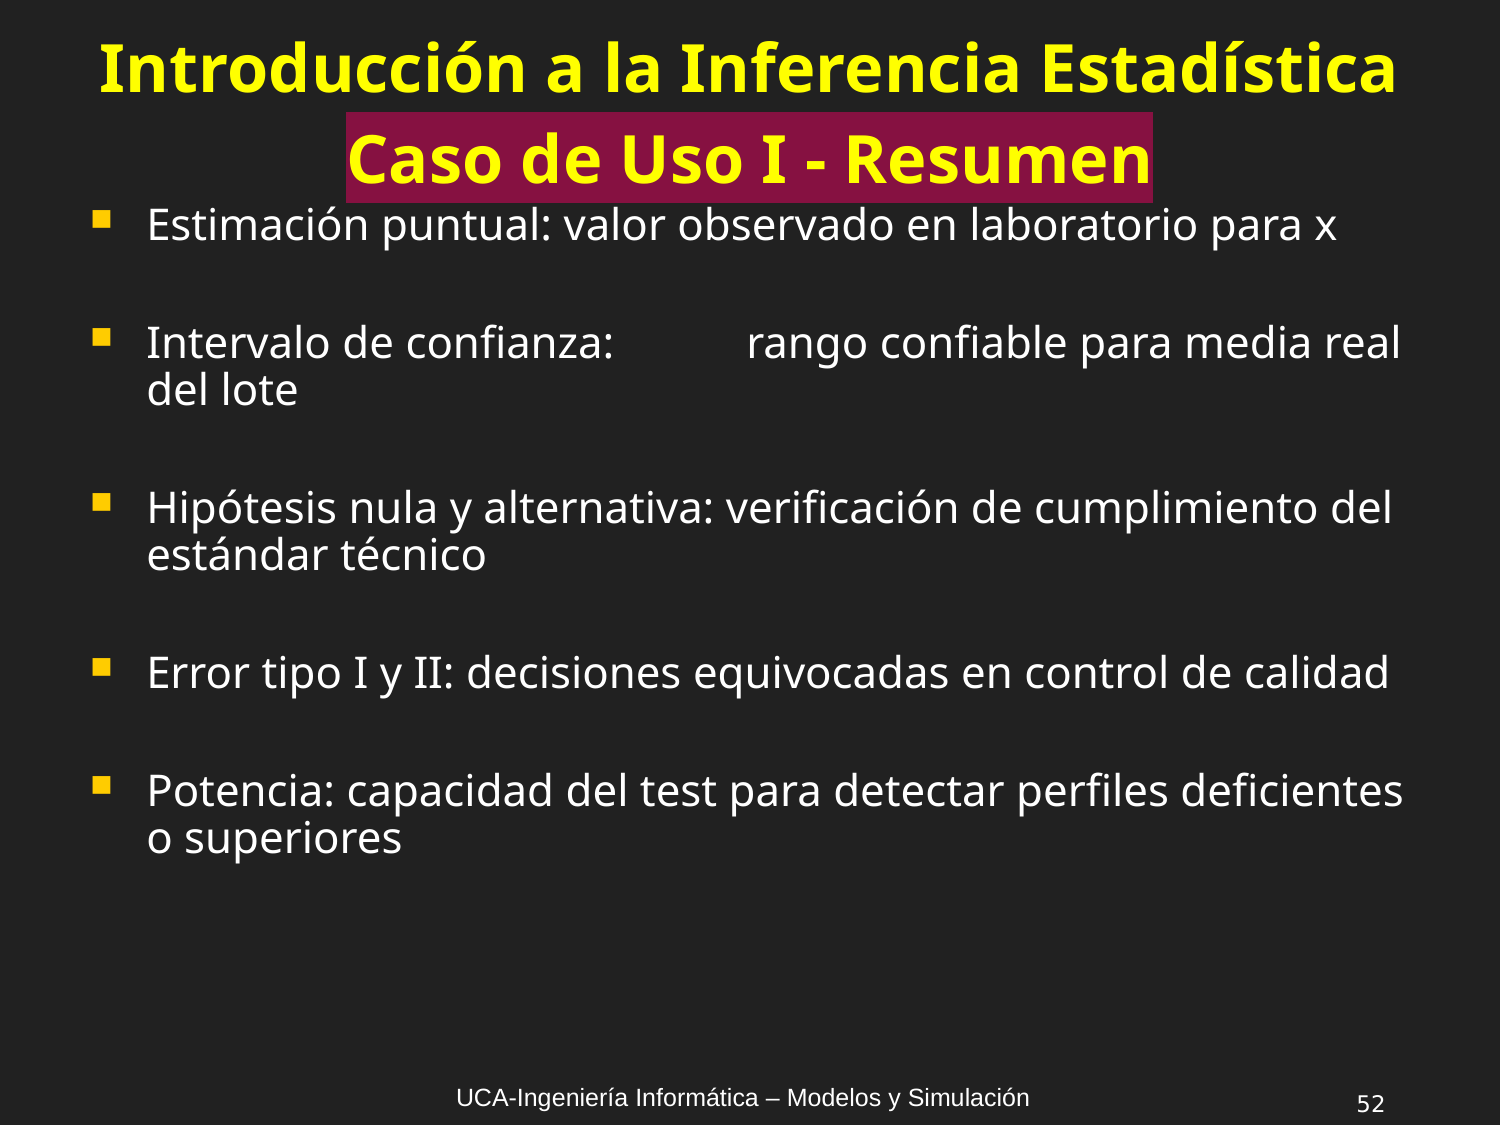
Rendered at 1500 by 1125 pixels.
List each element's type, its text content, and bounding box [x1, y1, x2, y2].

title Introducción a la Inferencia Estadística Caso de Uso I - Resumen [75, 37, 1426, 188]
list Estimación puntual: valor observado en laboratorio para x Intervalo de confianza: rango confiable para media real del lote Hipótesis nula y alternativa: verificación de cumplimiento del estándar técnico Error tipo I y II: decisiones equivocadas en control de calidad Potencia: capacidad del test para detectar perfiles deficientes o superiores [75, 195, 1426, 1051]
